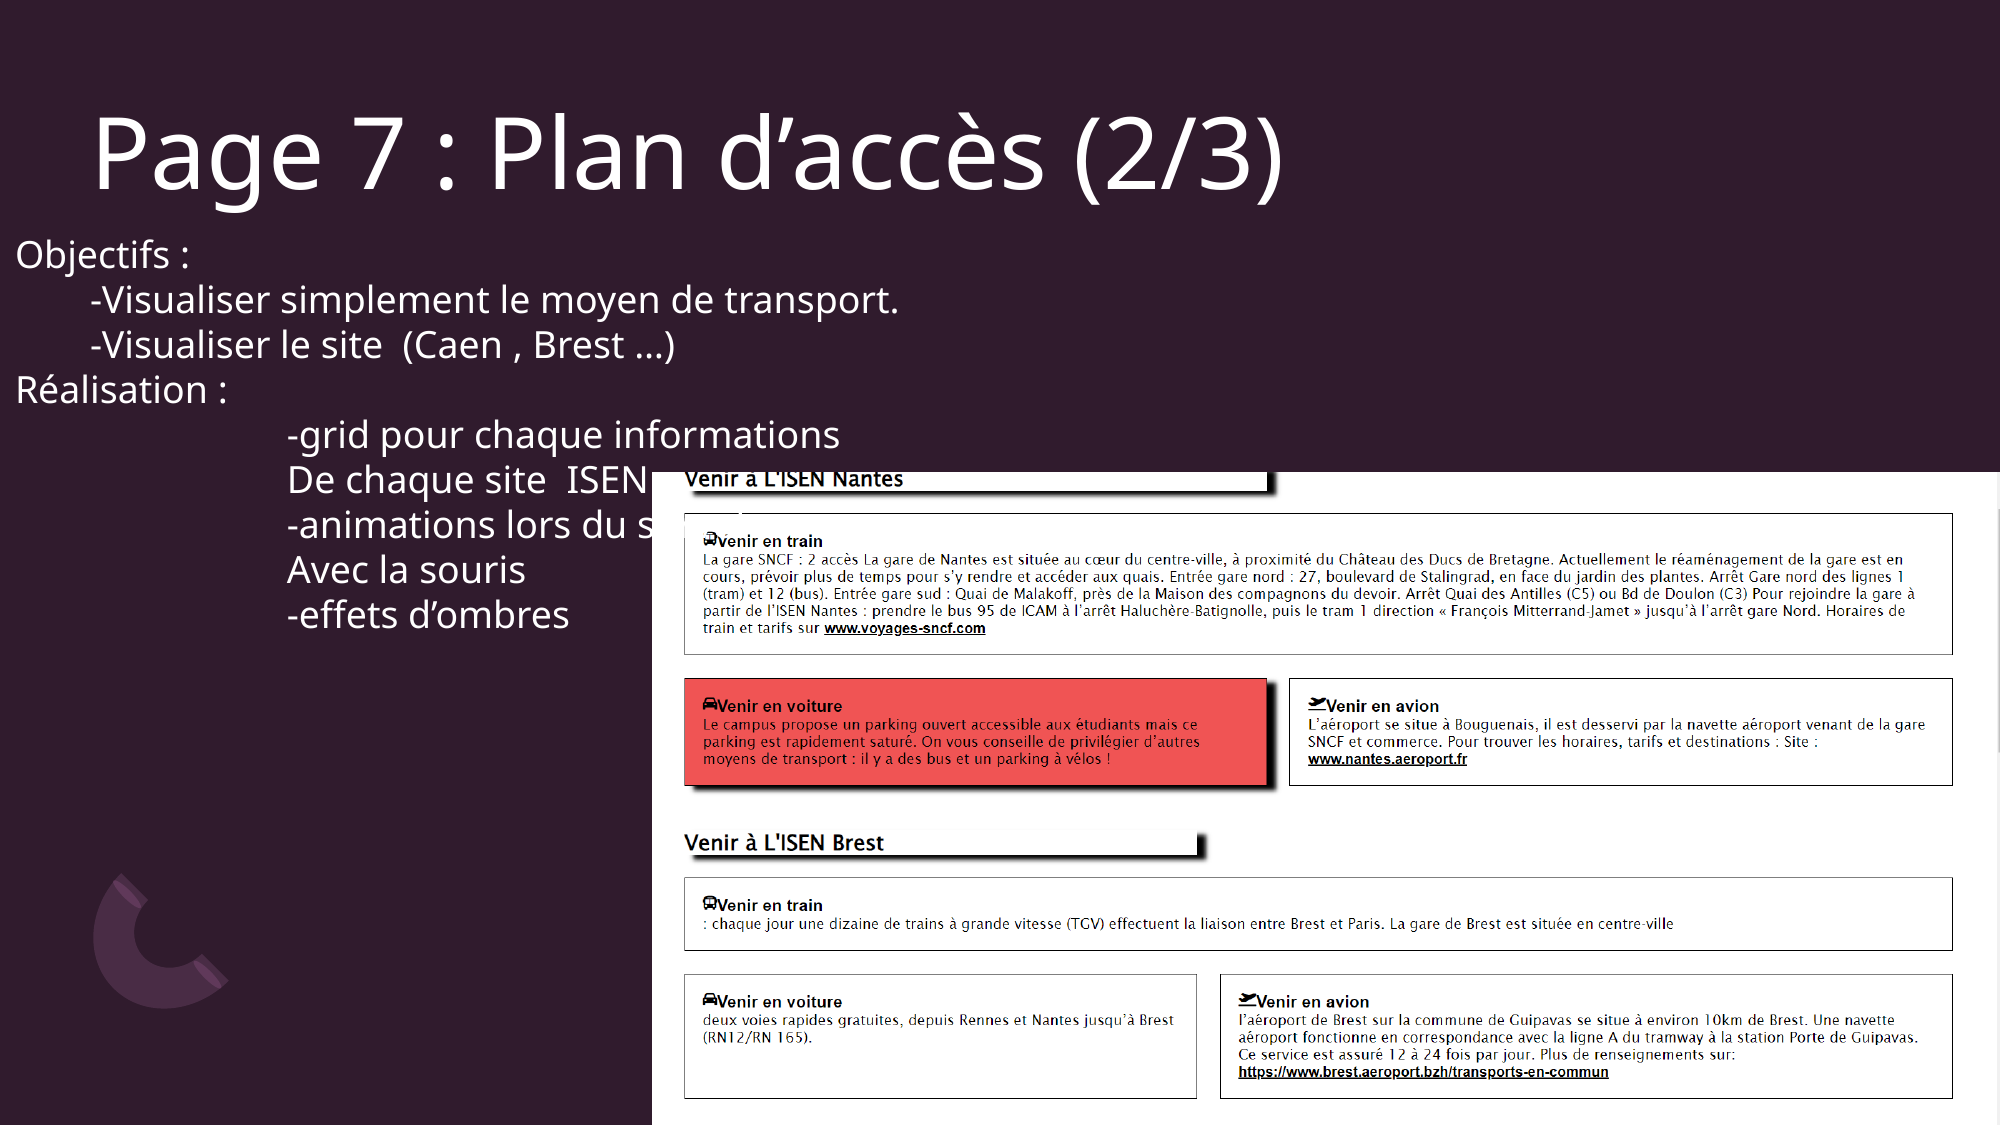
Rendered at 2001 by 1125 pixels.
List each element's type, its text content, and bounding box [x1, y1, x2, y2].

title Page 7 : Plan d’accès (2/3) [90, 90, 1910, 309]
picture [652, 472, 2000, 1125]
text_box Objectifs : -Visualiser simplement le moyen de transport. -Visualiser le site (Caen , Brest …) Réalisation : -grid pour chaque informations De chaque site ISEN -animations lors du survol Avec la souris -effets d’ombres [0, 223, 1000, 648]
